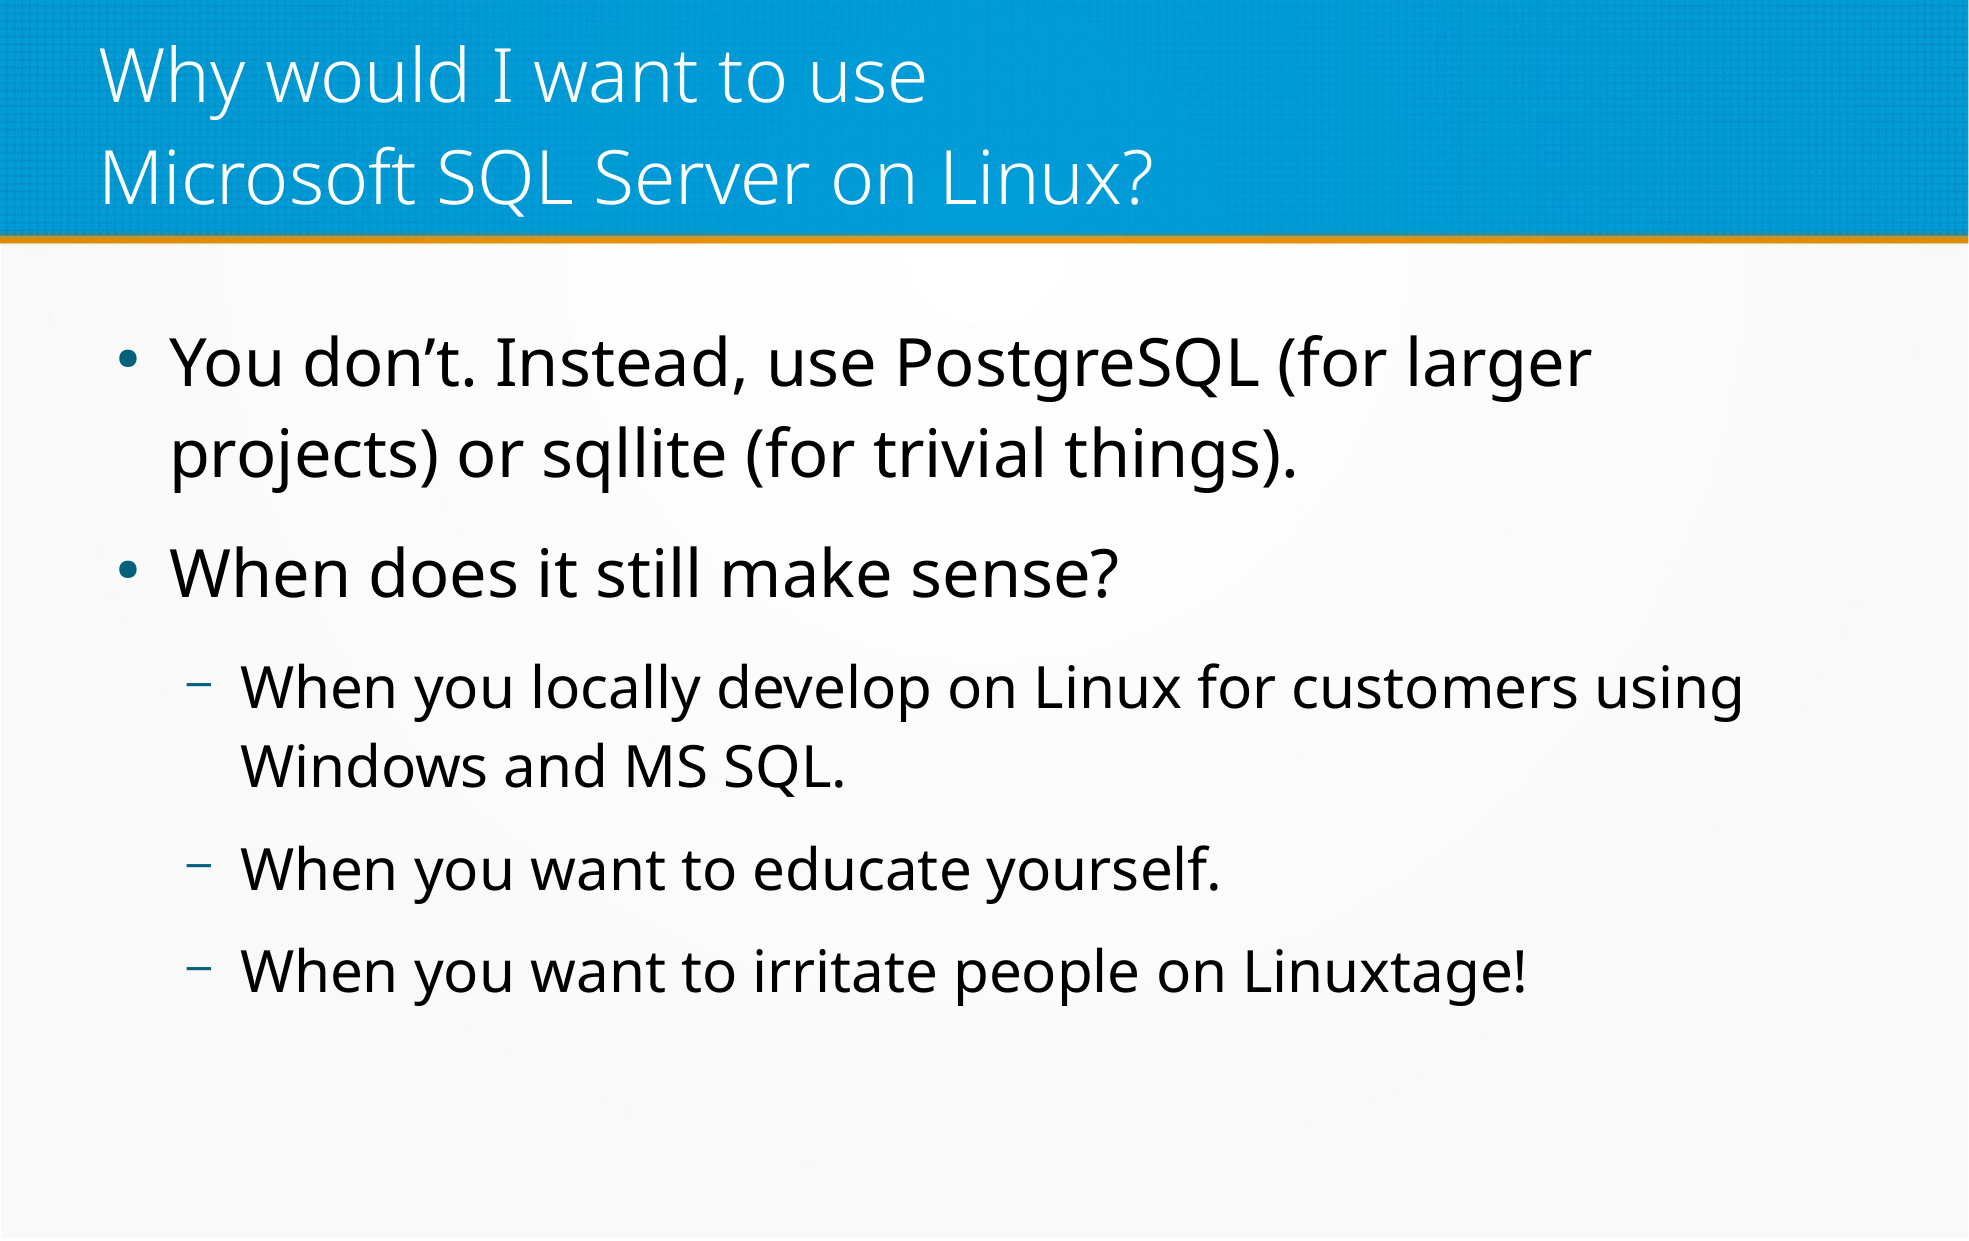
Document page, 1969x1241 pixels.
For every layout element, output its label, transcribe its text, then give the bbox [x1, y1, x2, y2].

title Why would I want to use Microsoft SQL Server on Linux? [98, 19, 1870, 227]
list You don’t. Instead, use PostgreSQL (for larger projects) or sqllite (for trivial things). When does it still make sense? When you locally develop on Linux for customers using Windows and MS SQL. When you want to educate yourself. When you want to irritate people on Linuxtage! [98, 315, 1861, 1081]
picture [0, 233, 1969, 1241]
